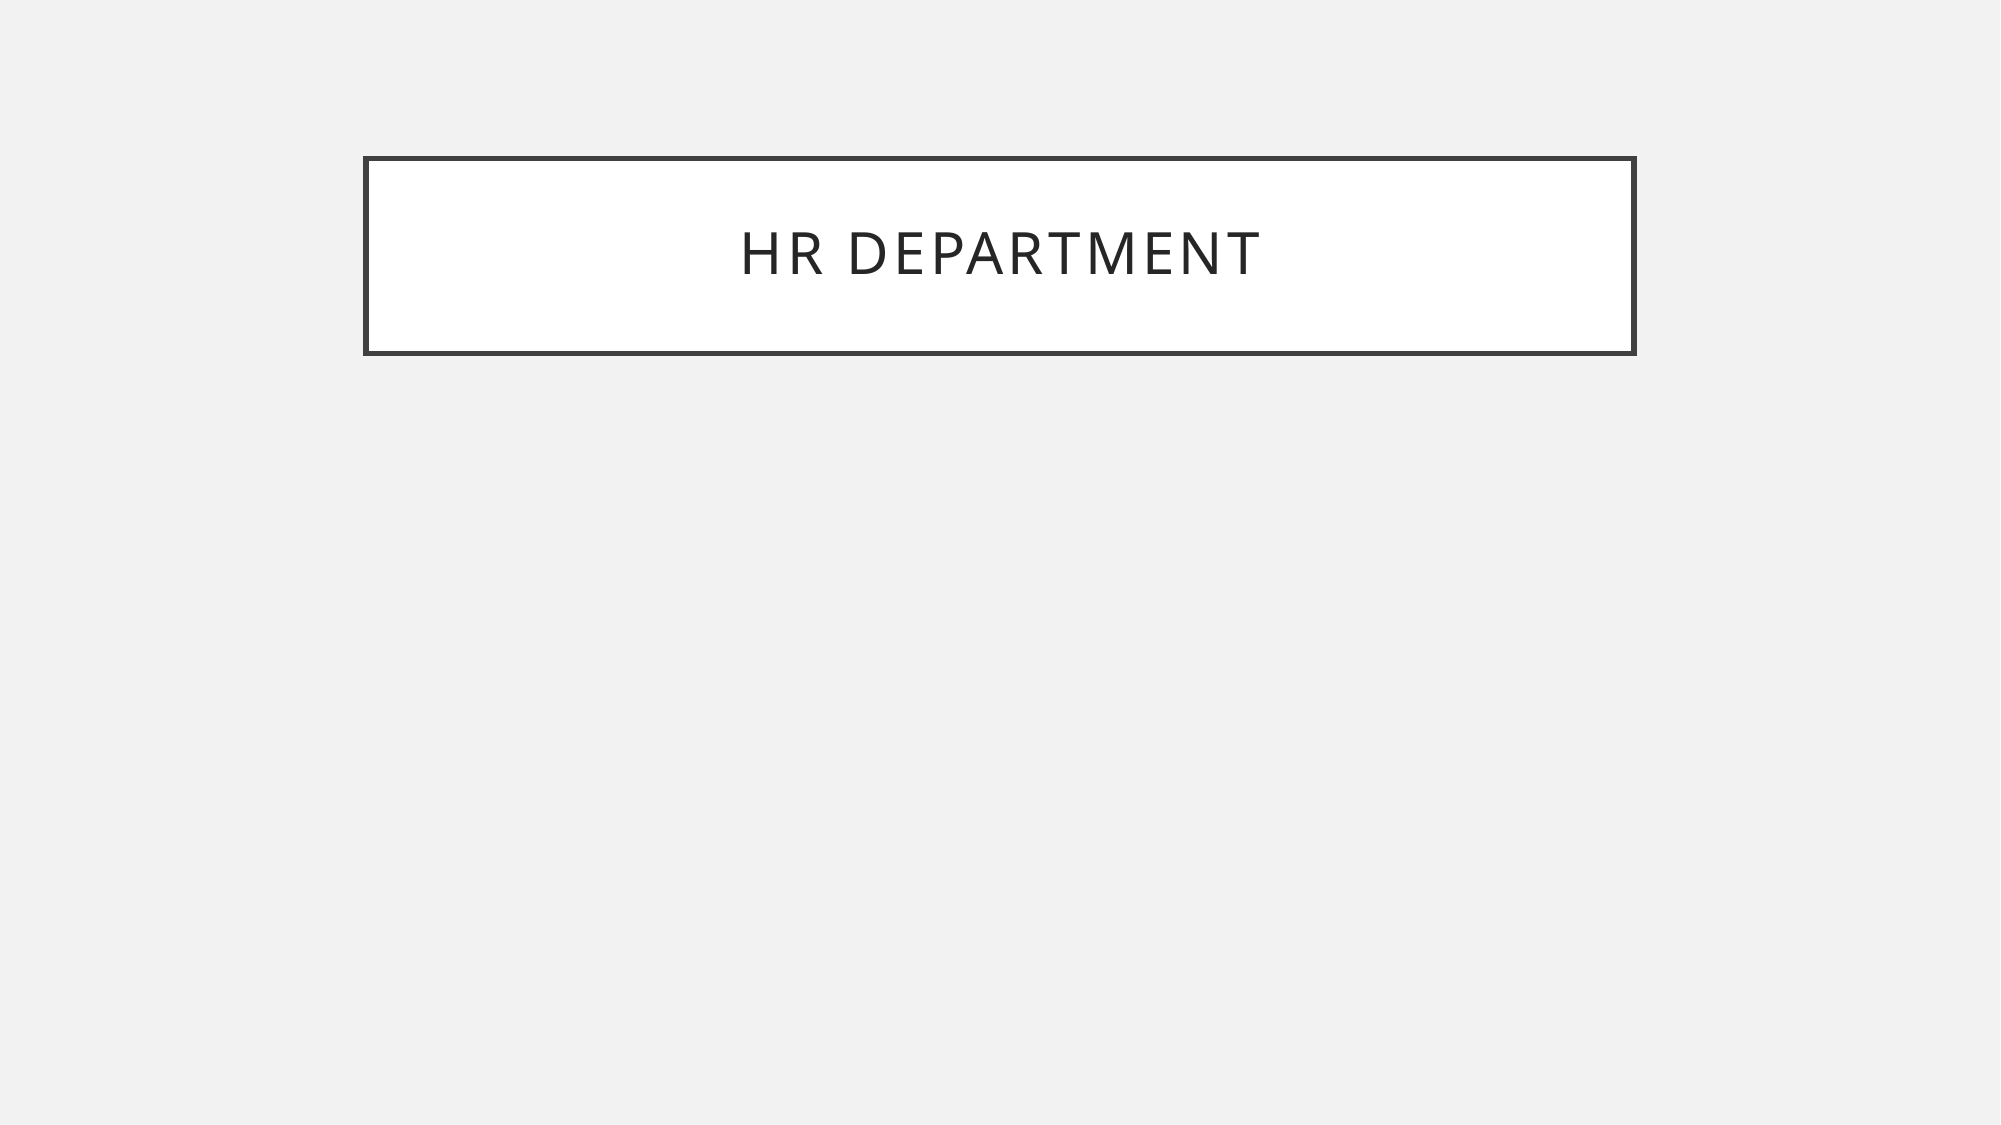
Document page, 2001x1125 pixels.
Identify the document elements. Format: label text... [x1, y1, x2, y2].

title HR DEPARTMENT [366, 158, 1634, 354]
